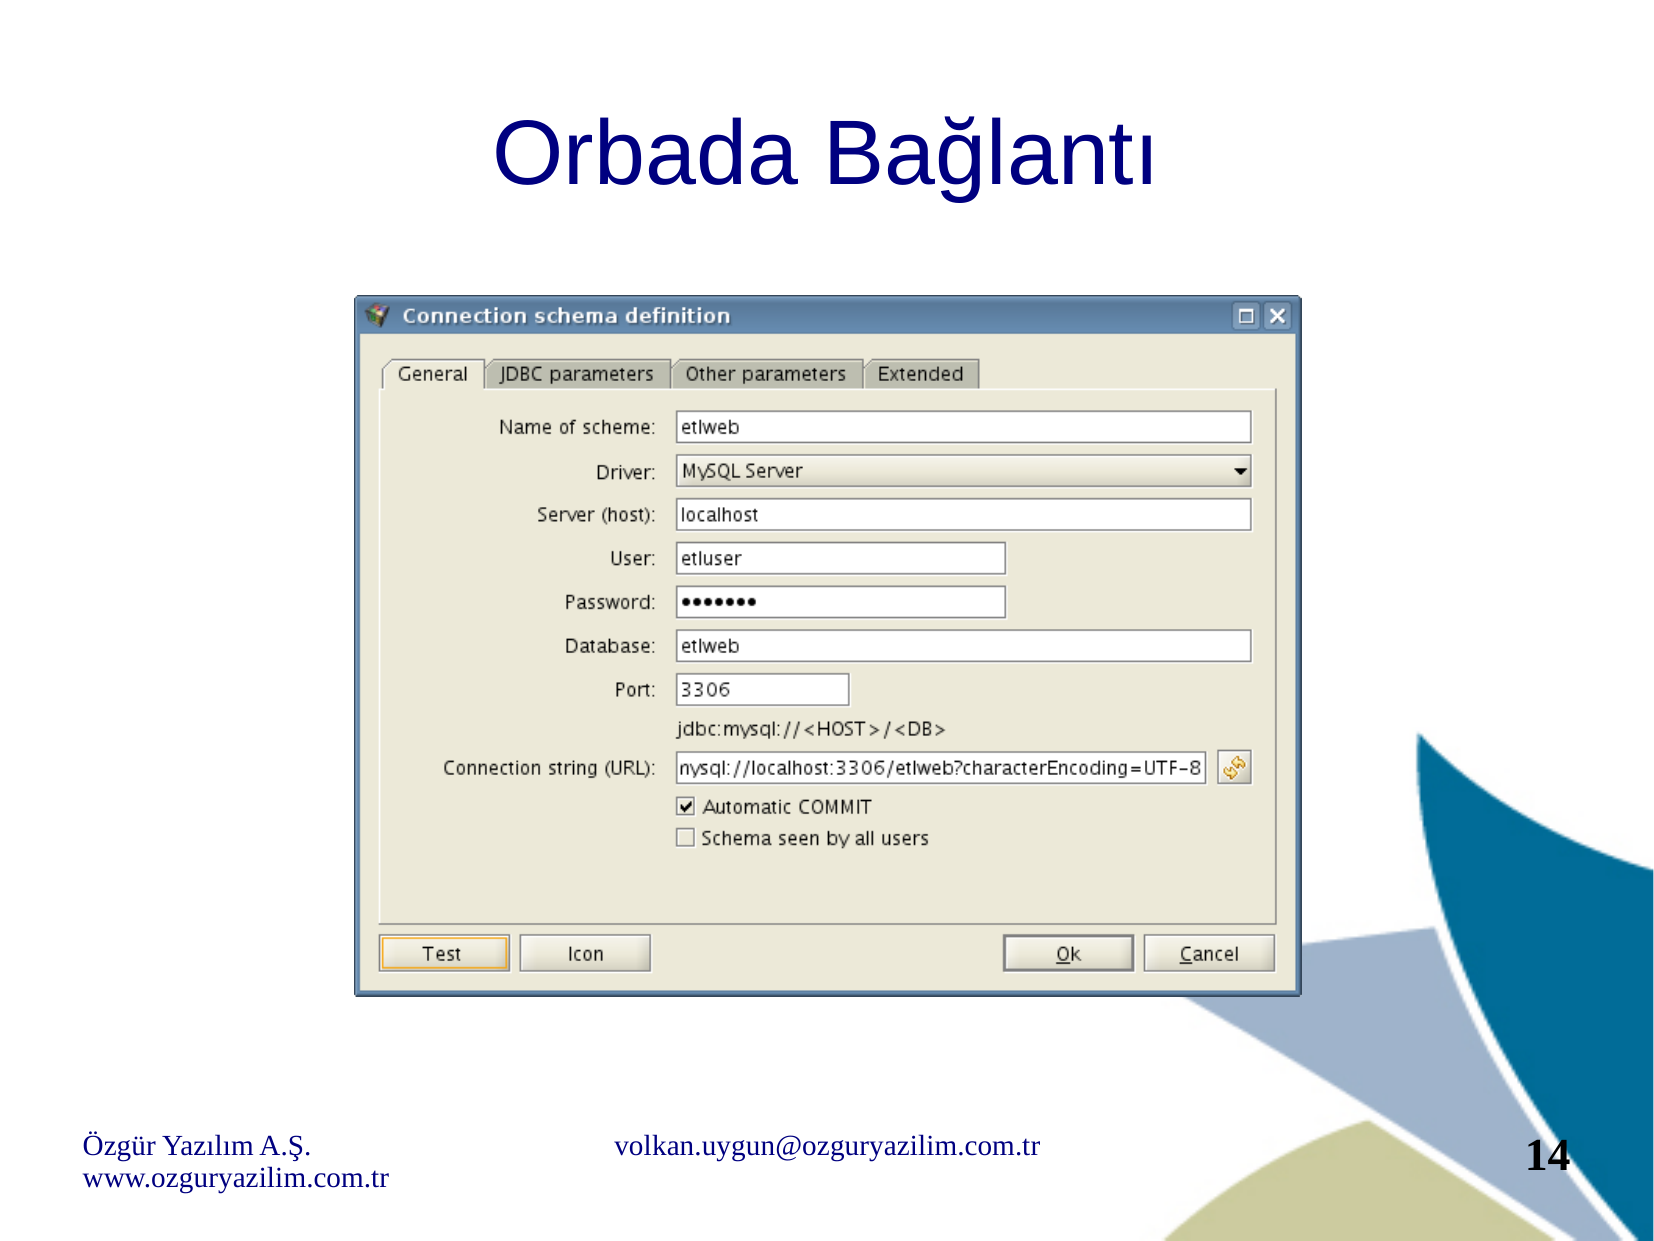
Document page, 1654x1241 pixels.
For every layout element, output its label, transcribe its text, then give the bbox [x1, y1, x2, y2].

picture [1552, 1147, 1560, 1159]
title Orbada Bağlantı [82, 49, 1571, 257]
picture [354, 295, 1654, 1241]
